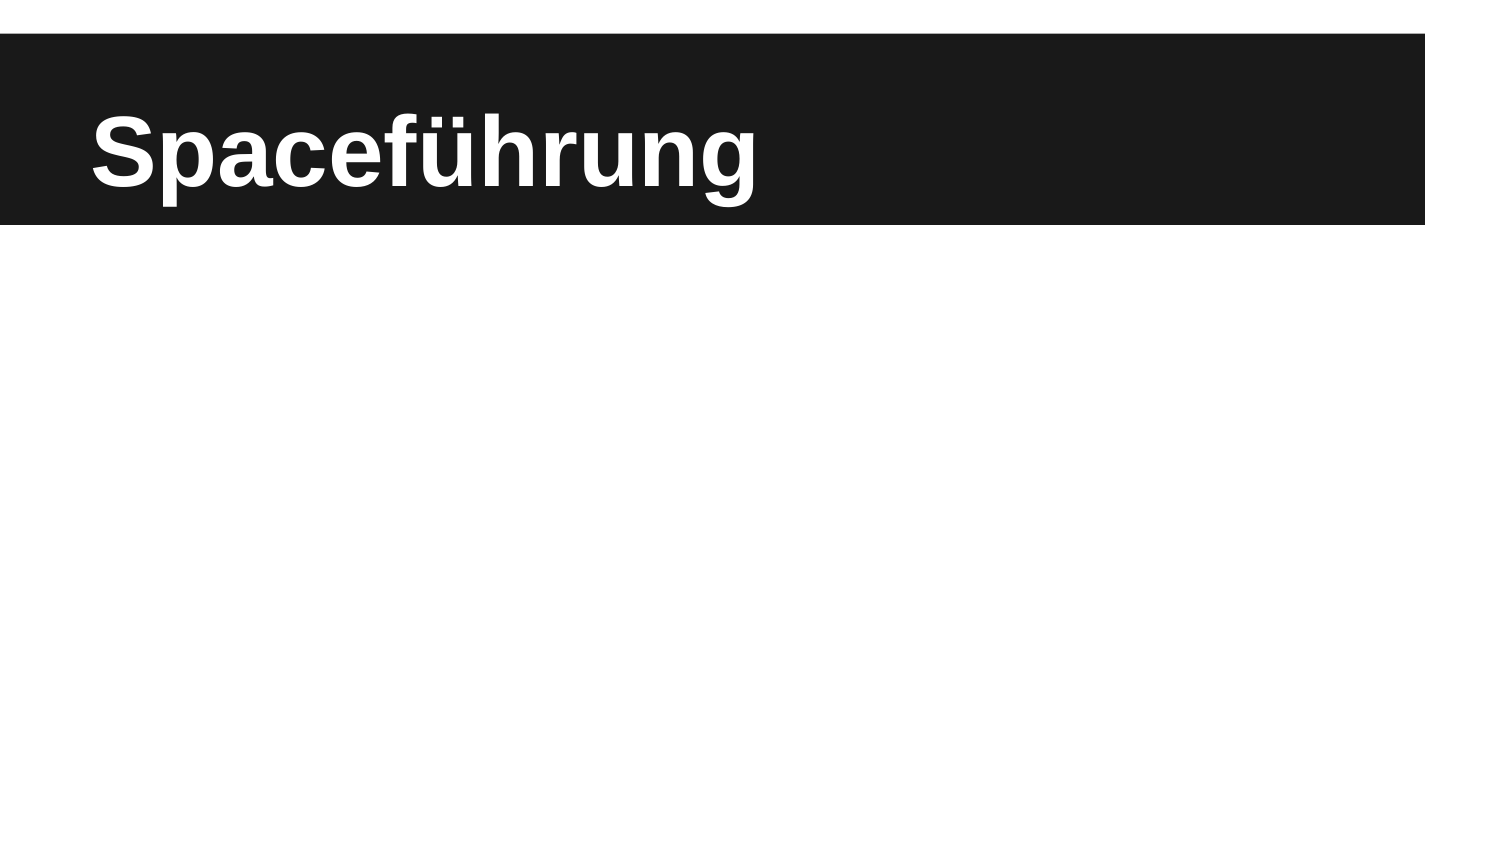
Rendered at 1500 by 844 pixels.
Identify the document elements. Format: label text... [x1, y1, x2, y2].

title Spaceführung [75, 33, 1425, 221]
